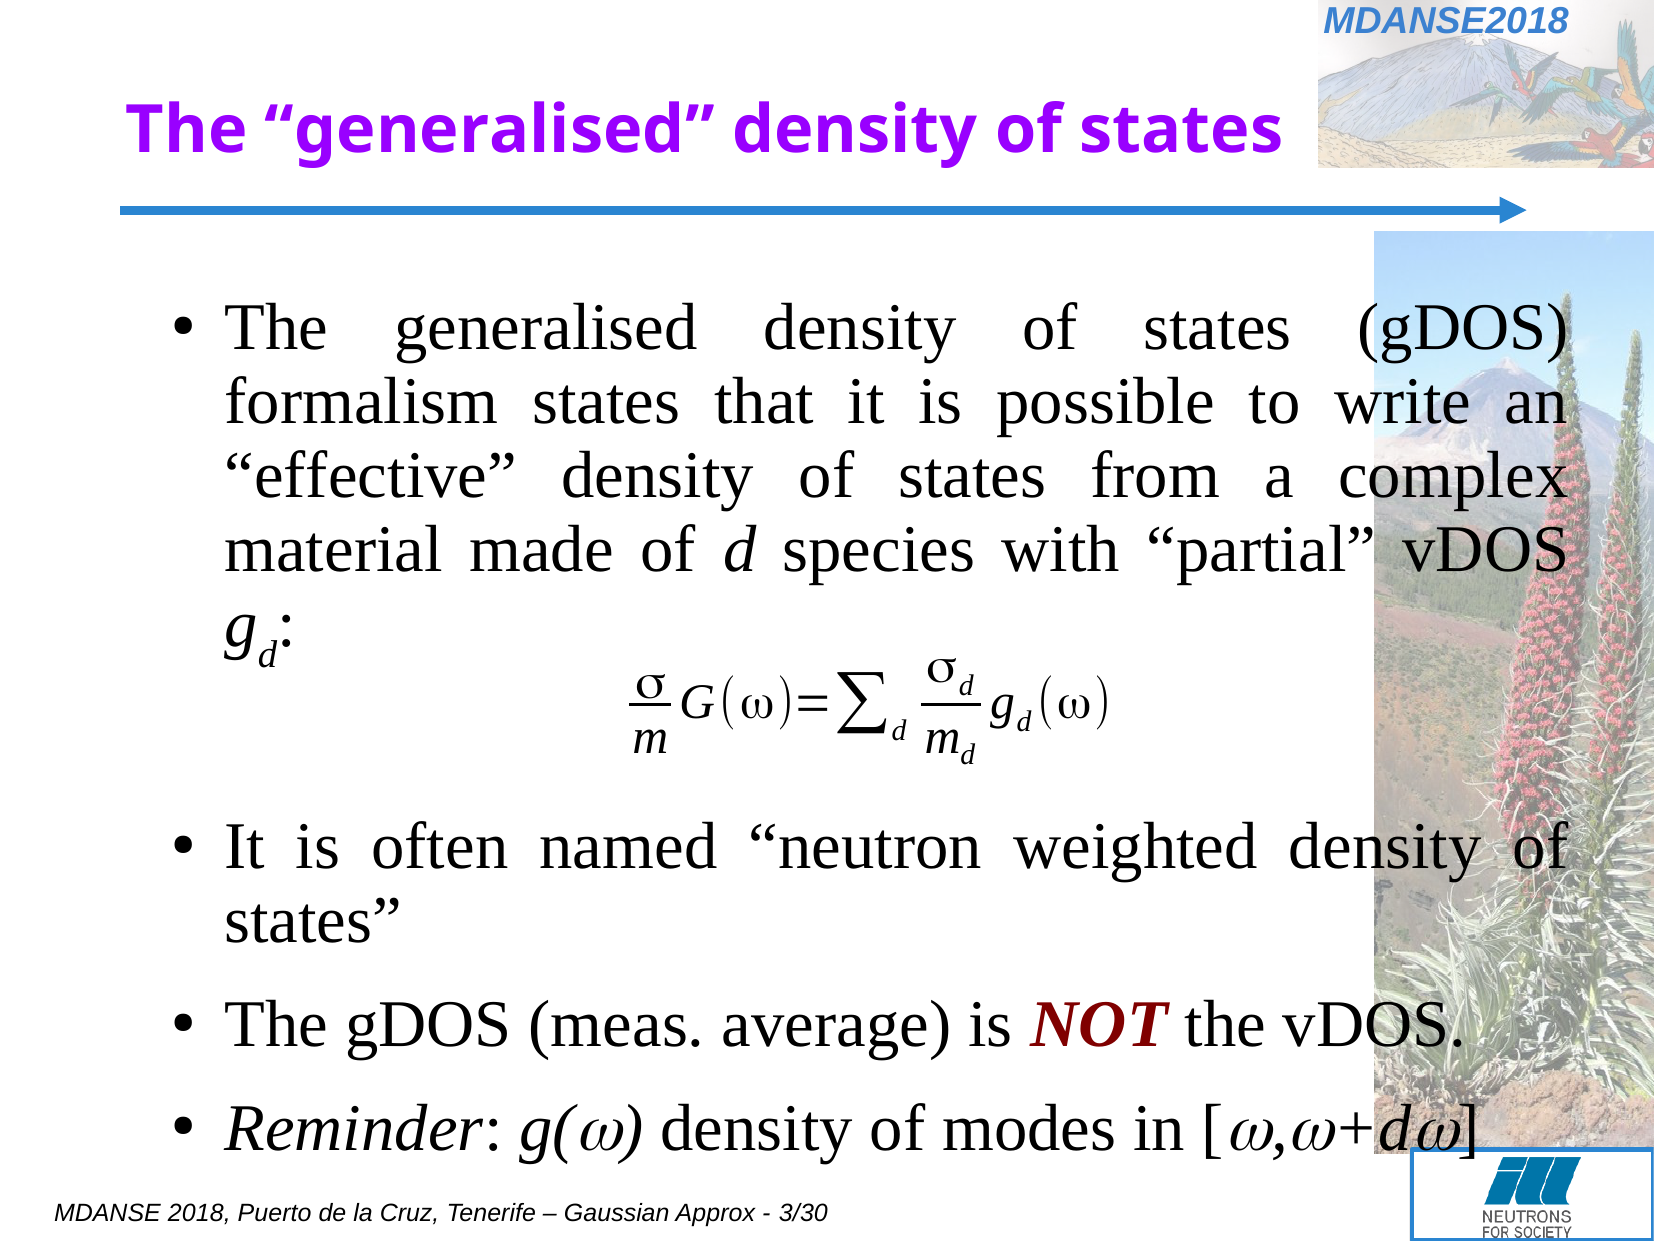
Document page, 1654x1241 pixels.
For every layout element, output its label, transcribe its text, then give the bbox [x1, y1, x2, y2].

title The “generalised” density of states [82, 16, 1328, 236]
picture [1479, 1153, 1583, 1241]
list The generalised density of states (gDOS) formalism states that it is possible to write an “effective” density of states from a complex material made of d species with “partial” vDOS gd: It is often named “neutron weighted density of states” The gDOS (meas. average) is NOT the vDOS. Reminder: g(w) density of modes in [w,w+dw] [82, 290, 1571, 1178]
chart [621, 656, 1118, 772]
